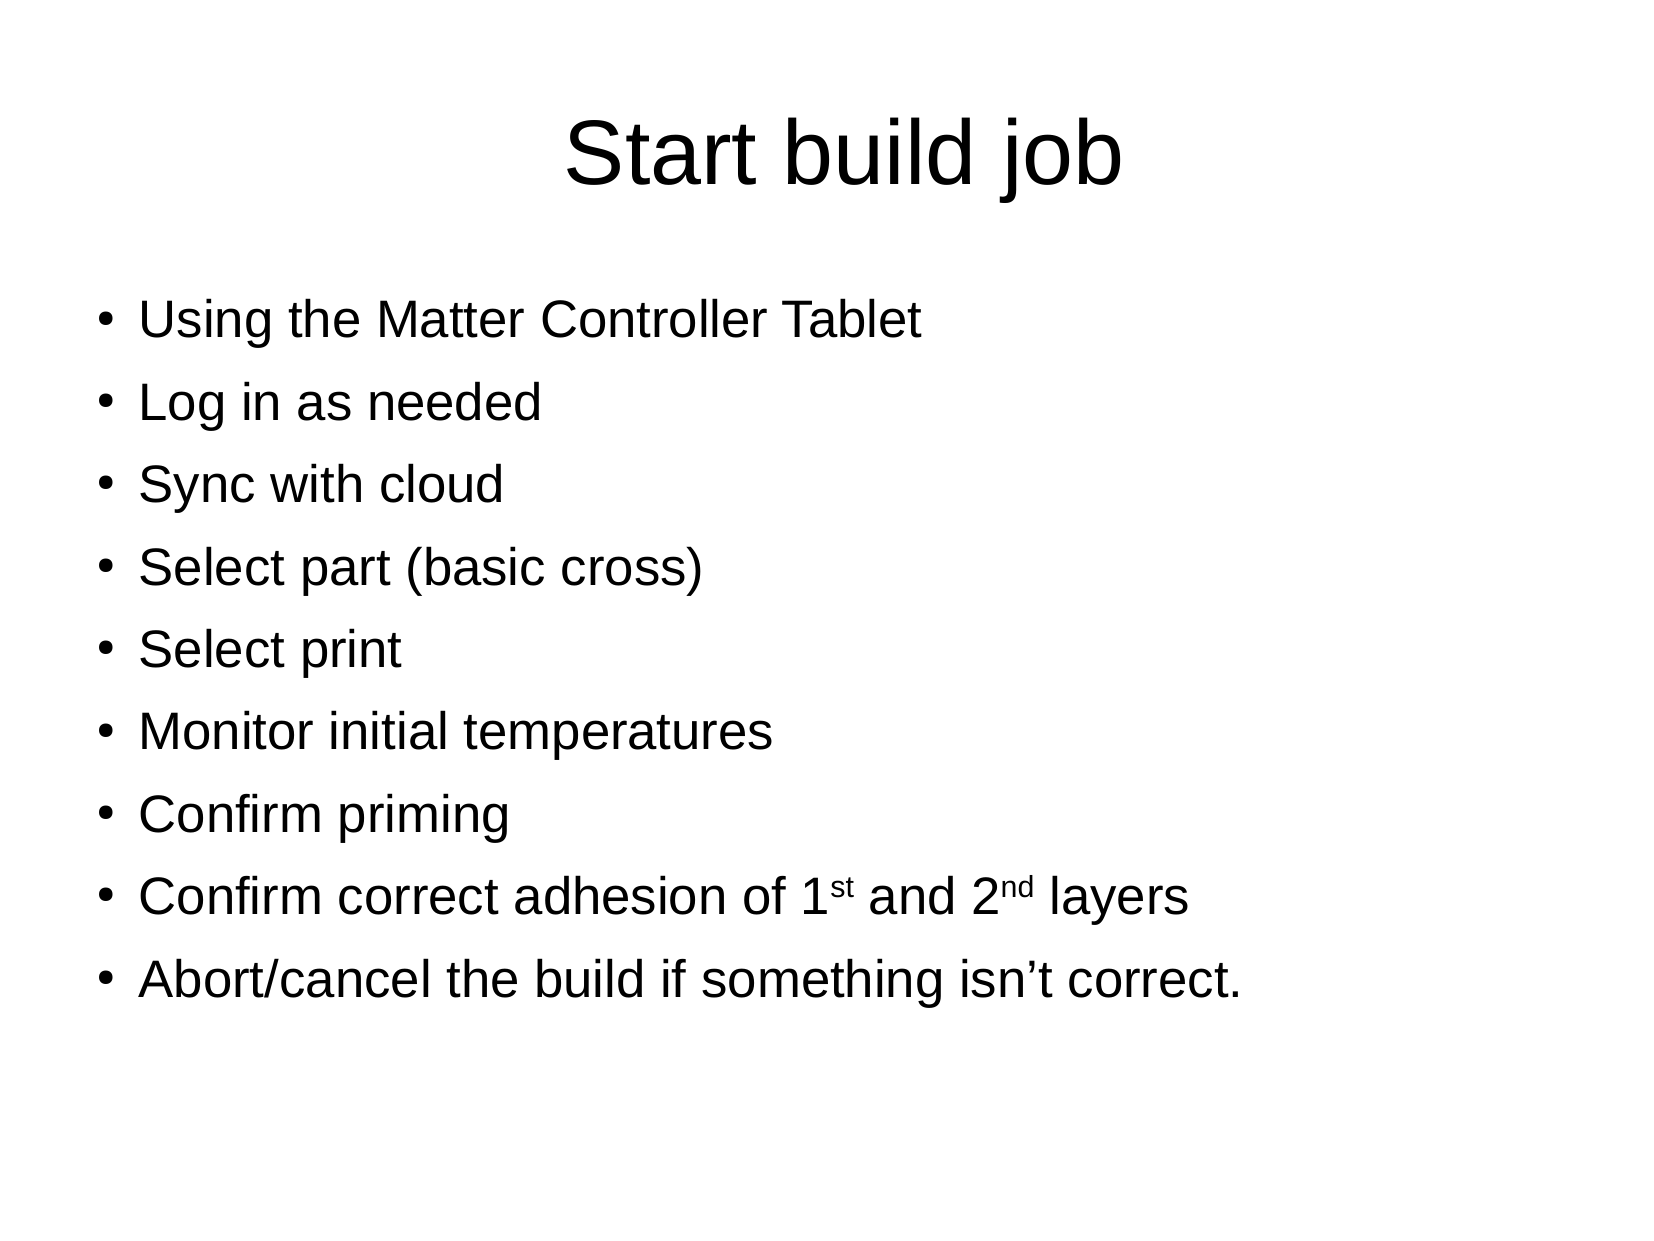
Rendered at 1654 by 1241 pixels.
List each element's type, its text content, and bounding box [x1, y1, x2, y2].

list Using the Matter Controller Tablet Log in as needed Sync with cloud Select part (basic cross) Select print Monitor initial temperatures Confirm priming Confirm correct adhesion of 1st and 2nd layers Abort/cancel the build if something isn’t correct. [82, 290, 1571, 1010]
title Start build job [82, 49, 1571, 257]
